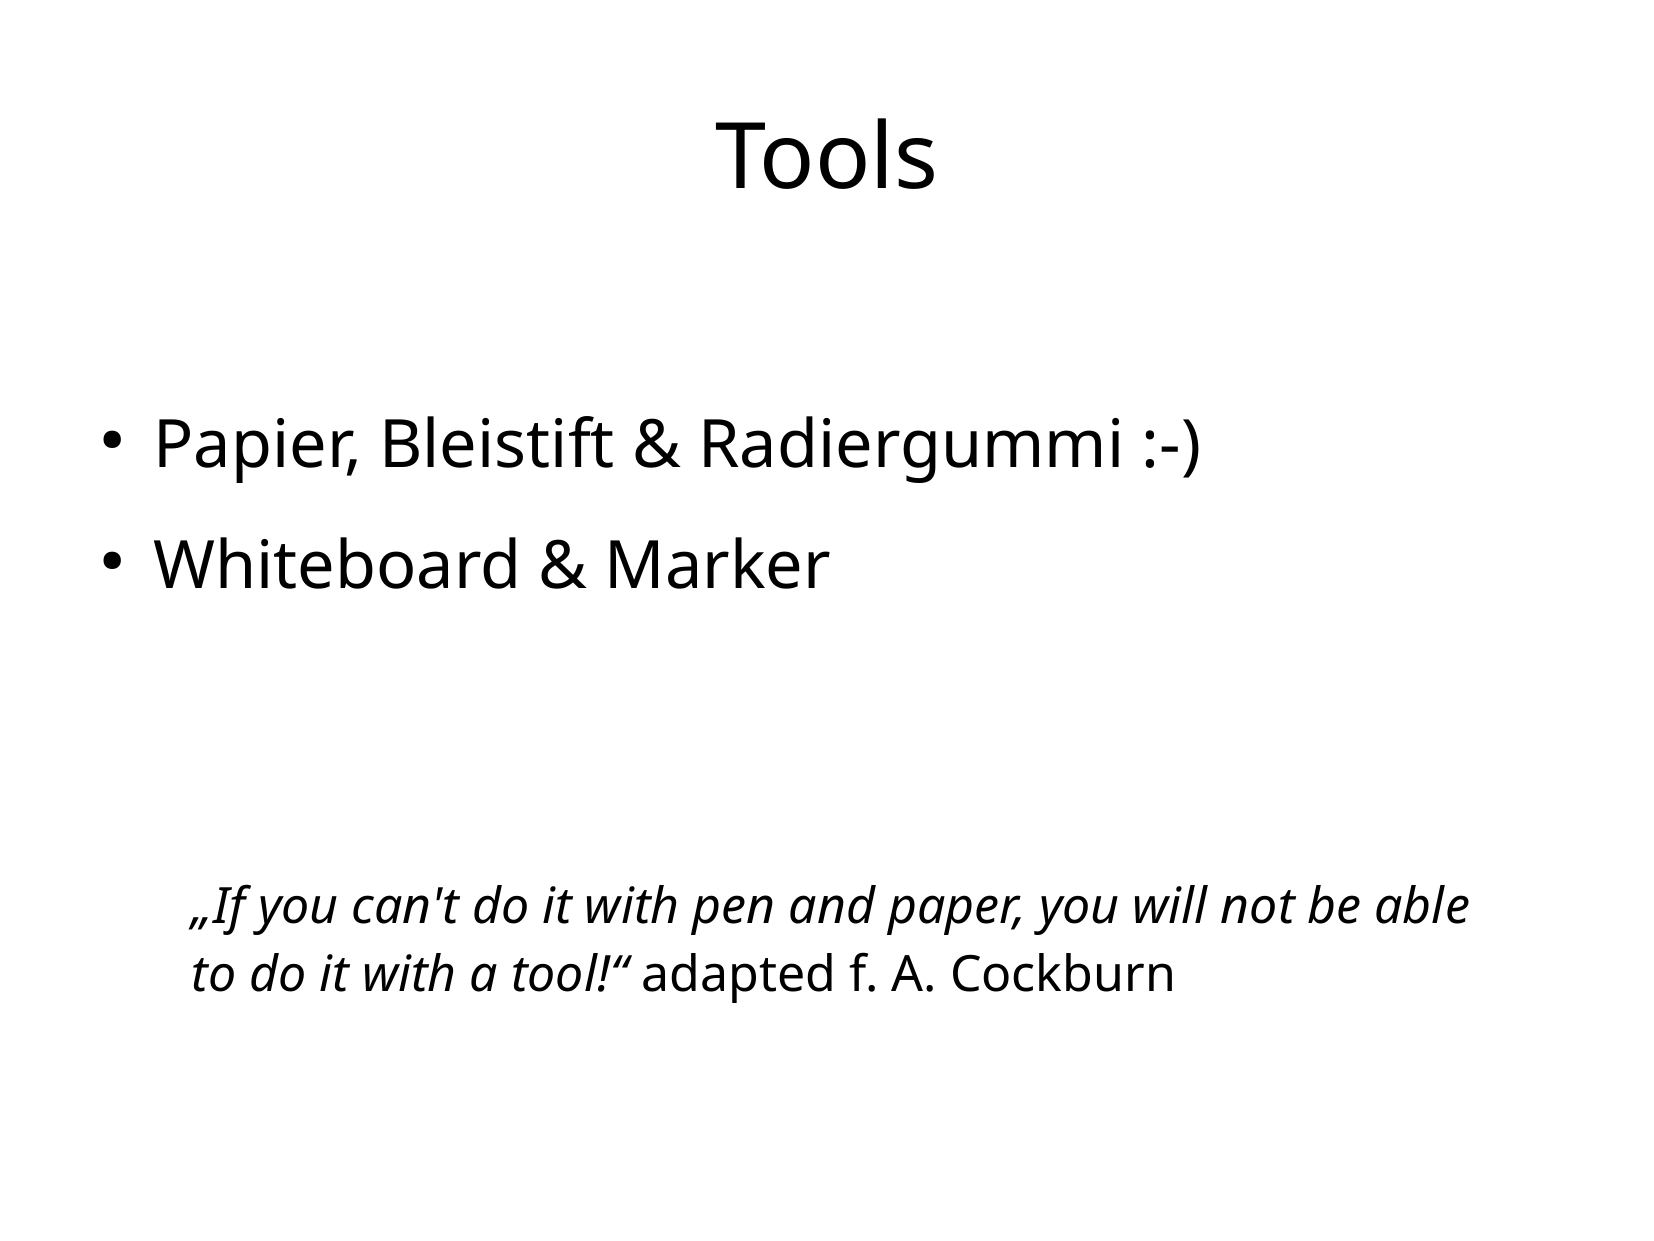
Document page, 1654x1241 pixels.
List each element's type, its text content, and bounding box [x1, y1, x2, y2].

text_box „If you can't do it with pen and paper, you will not be able to do it with a tool!“ adapted f. A. Cockburn [177, 862, 1506, 994]
list Papier, Bleistift & Radiergummi :-) Whiteboard & Marker [82, 396, 1571, 609]
title Tools [82, 49, 1571, 257]
